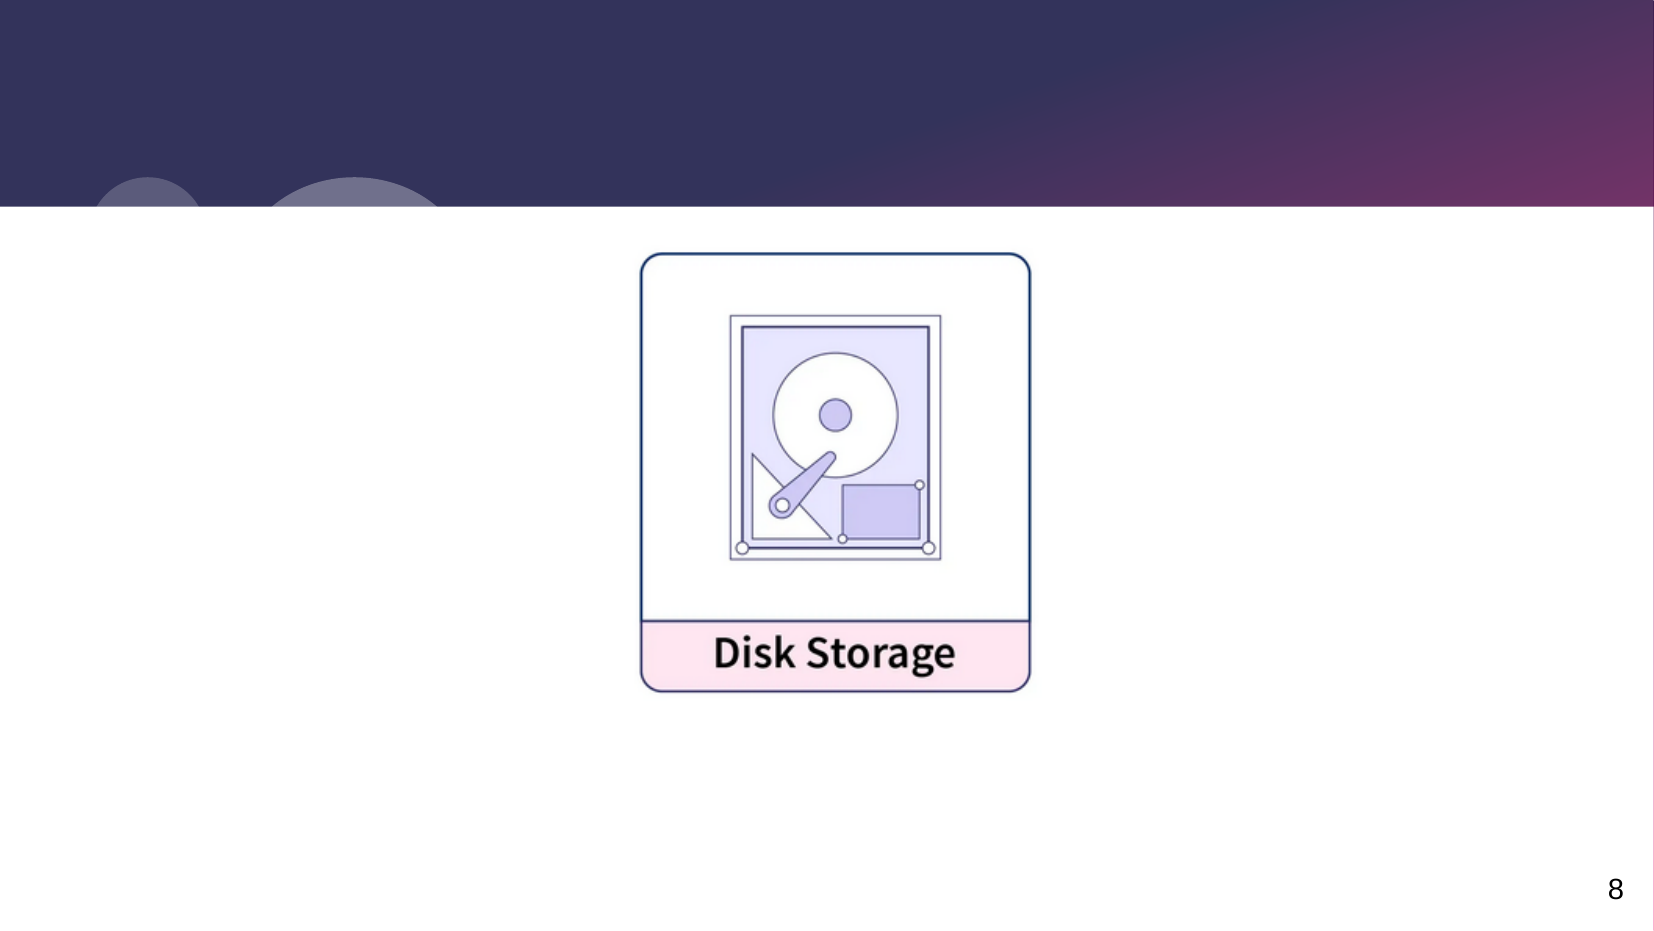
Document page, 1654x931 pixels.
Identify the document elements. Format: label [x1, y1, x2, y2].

picture [627, 237, 1043, 713]
